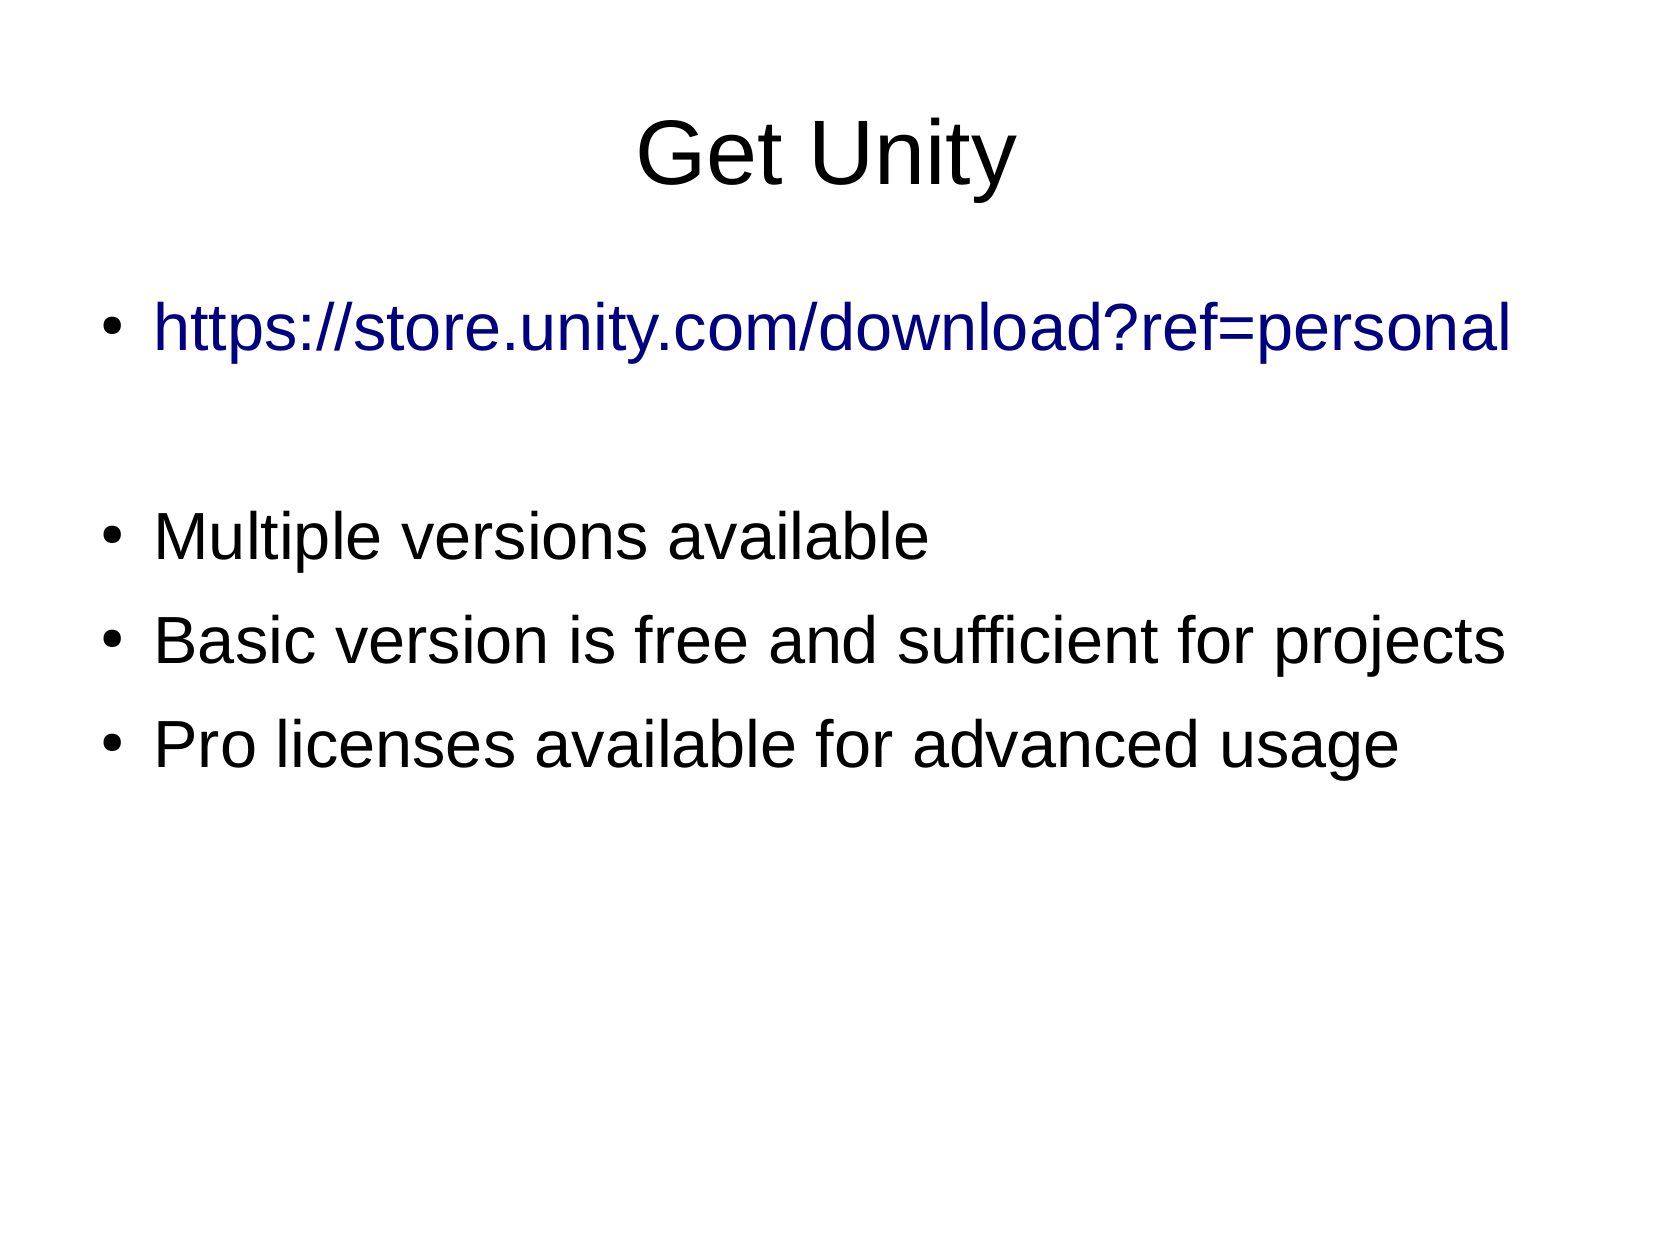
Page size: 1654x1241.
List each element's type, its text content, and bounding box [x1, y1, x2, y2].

list https://store.unity.com/download?ref=personal Multiple versions available Basic version is free and sufficient for projects Pro licenses available for advanced usage [82, 290, 1571, 1109]
title Get Unity [82, 49, 1571, 257]
